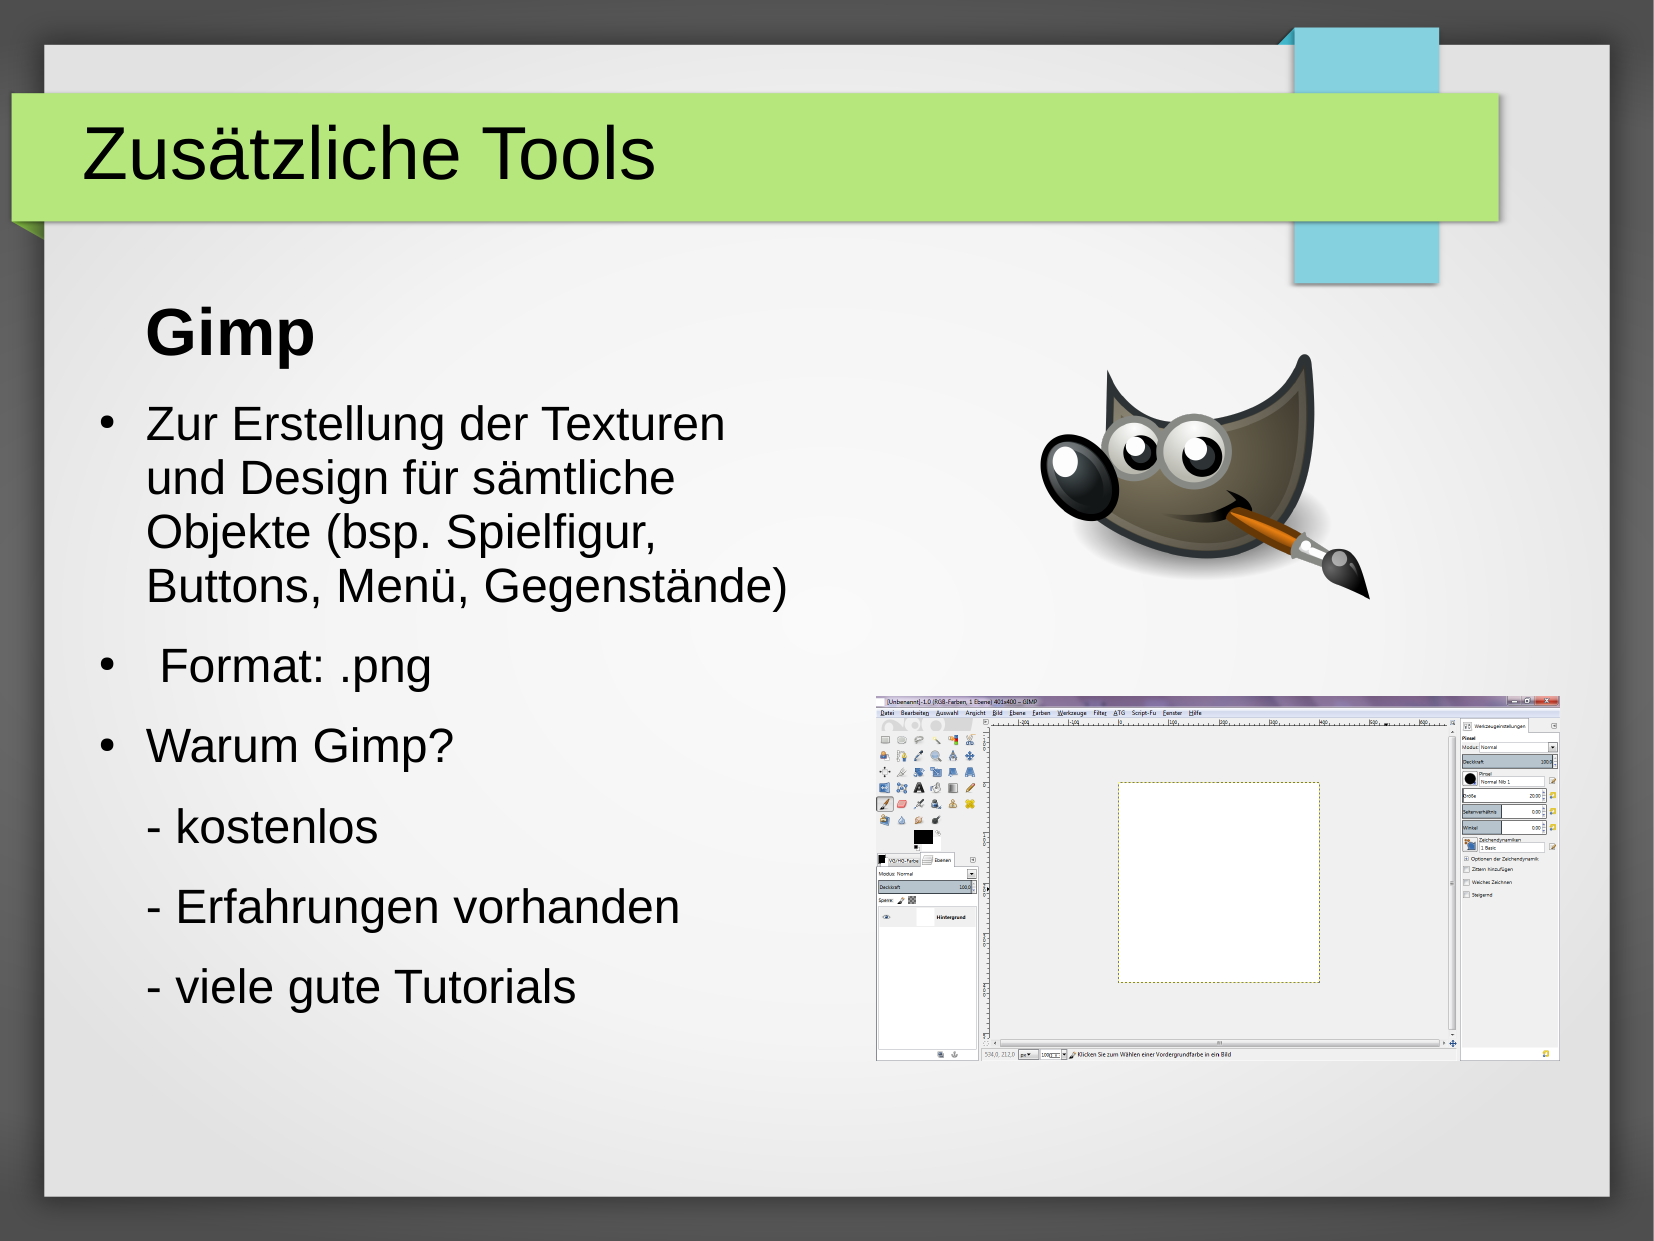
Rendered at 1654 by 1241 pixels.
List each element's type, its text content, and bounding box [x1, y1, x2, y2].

picture [0, 0, 1654, 1241]
list Gimp Zur Erstellung der Texturen und Design für sämtliche Objekte (bsp. Spielfigur, Buttons, Menü, Gegenstände) Format: .png Warum Gimp? - kostenlos - Erfahrungen vorhanden - viele gute Tutorials [82, 295, 809, 1015]
title Zusätzliche Tools [82, 94, 1264, 213]
